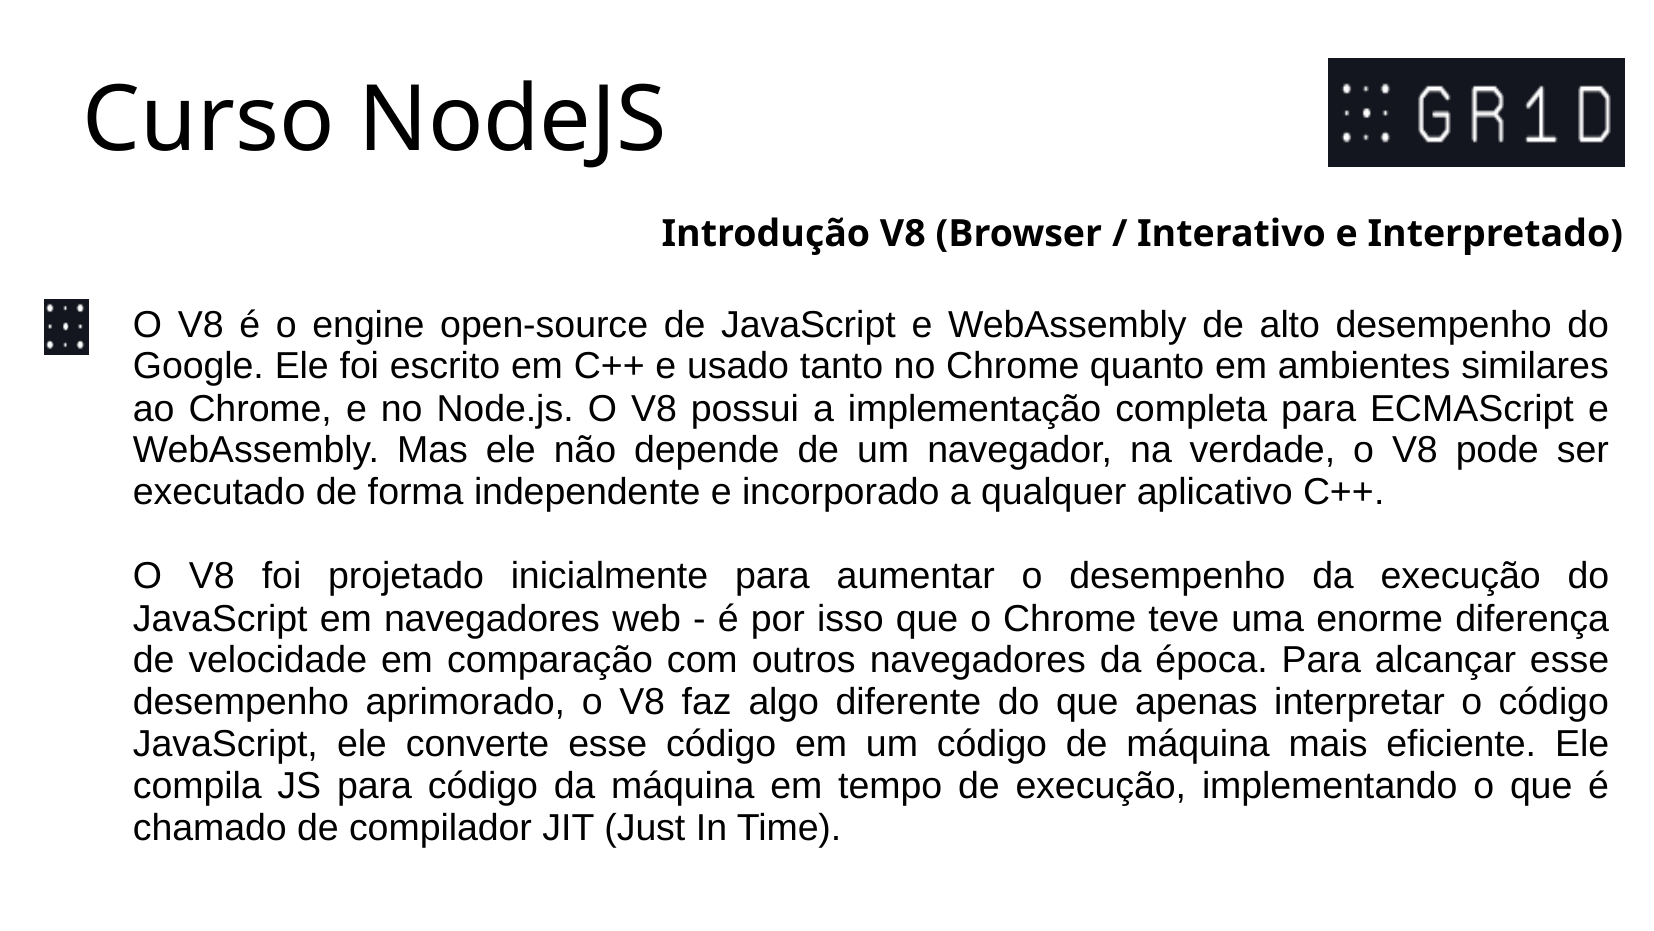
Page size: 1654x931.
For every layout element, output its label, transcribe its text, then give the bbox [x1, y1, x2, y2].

picture [44, 299, 89, 355]
picture [1328, 58, 1625, 167]
text_box O V8 é o engine open-source de JavaScript e WebAssembly de alto desempenho do Google. Ele foi escrito em C++ e usado tanto no Chrome quanto em ambientes similares ao Chrome, e no Node.js. O V8 possui a implementação completa para ECMAScript e WebAssembly. Mas ele não depende de um navegador, na verdade, o V8 pode ser executado de forma independente e incorporado a qualquer aplicativo C++. O V8 foi projetado inicialmente para aumentar o desempenho da execução do JavaScript em navegadores web - é por isso que o Chrome teve uma enorme diferença de velocidade em comparação com outros navegadores da época. Para alcançar esse desempenho aprimorado, o V8 faz algo diferente do que apenas interpretar o código JavaScript, ele converte esse código em um código de máquina mais eficiente. Ele compila JS para código da máquina em tempo de execução, implementando o que é chamado de compilador JIT (Just In Time). [118, 295, 1625, 857]
title Curso NodeJS [82, 37, 1571, 193]
text_box Introdução V8 (Browser / Interativo e Interpretado) [118, 206, 1625, 249]
